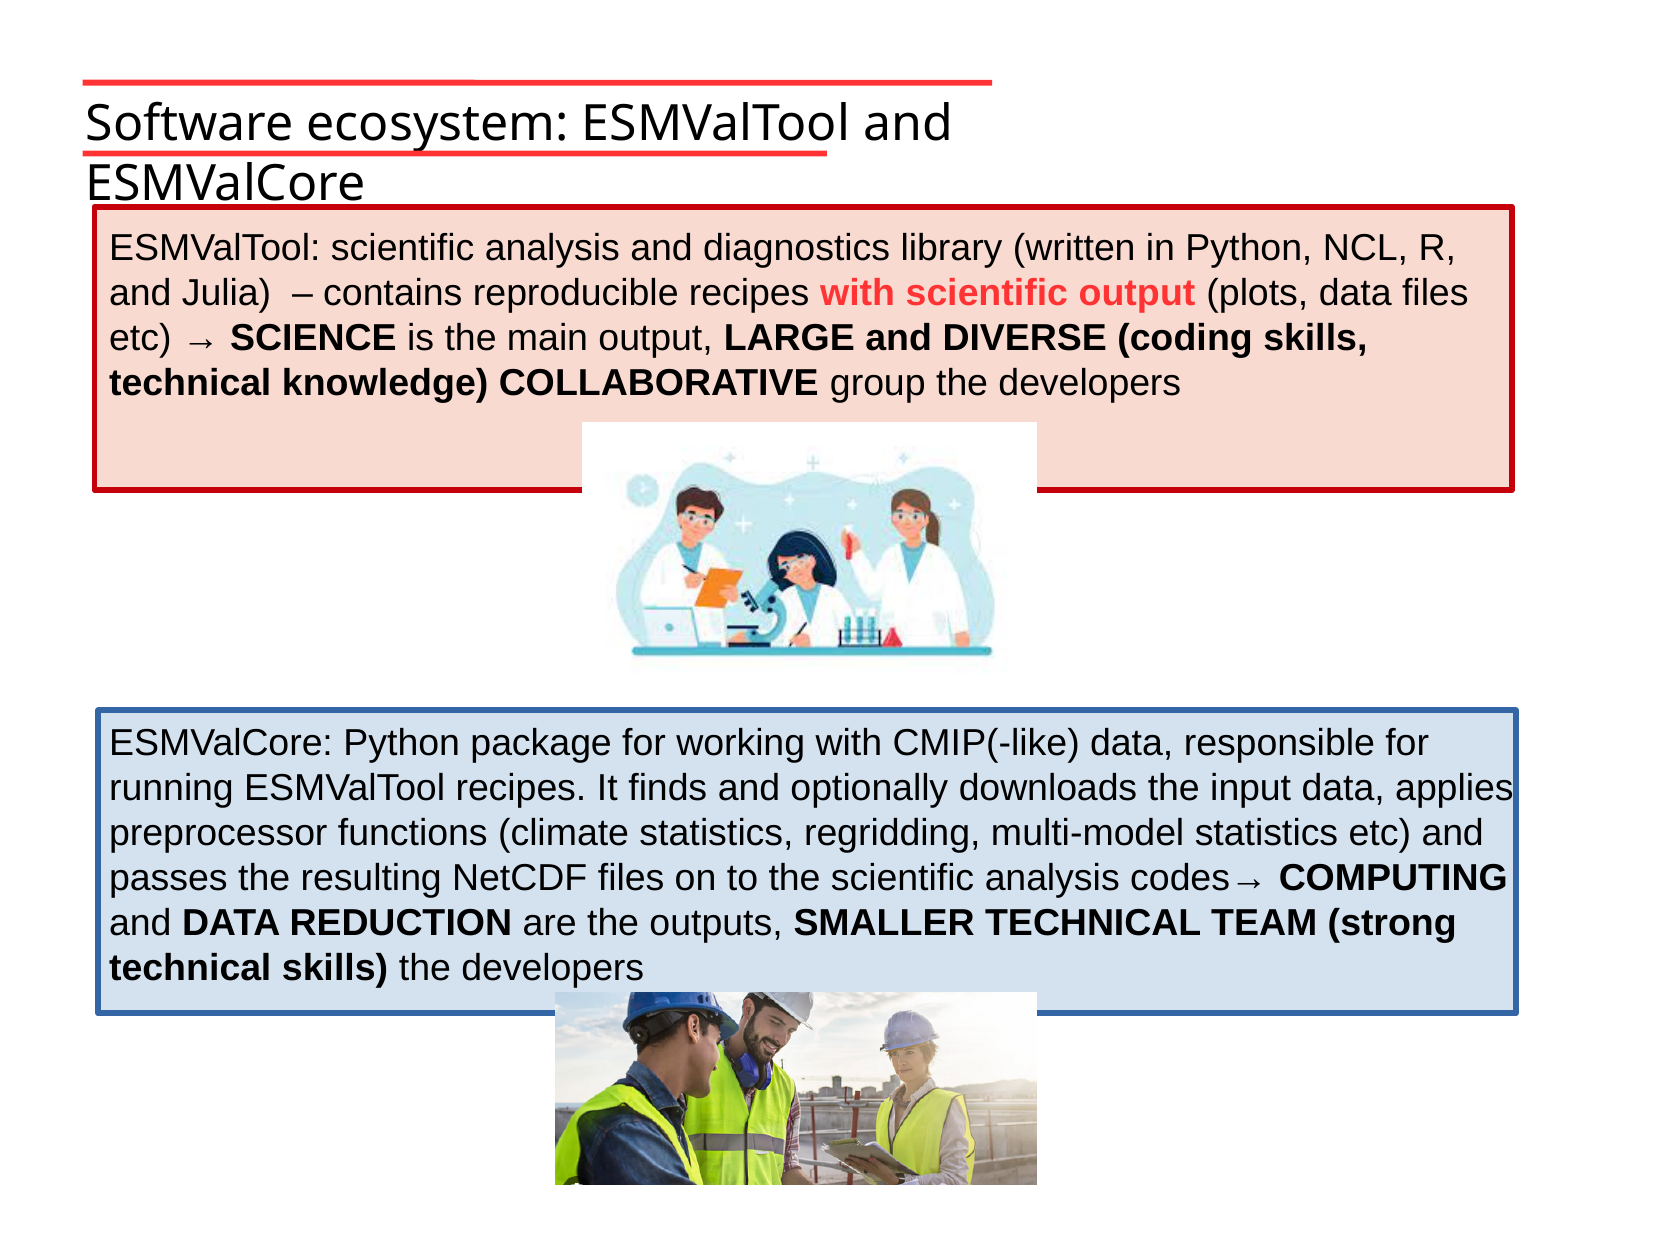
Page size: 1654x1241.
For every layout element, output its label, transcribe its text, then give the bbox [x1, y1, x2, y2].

text_box ESMValTool: scientific analysis and diagnostics library (written in Python, NCL, R, and Julia) – contains reproducible recipes with scientific output (plots, data files etc) → SCIENCE is the main output, LARGE and DIVERSE (coding skills, technical knowledge) COLLABORATIVE group the developers ESMValCore: Python package for working with CMIP(-like) data, responsible for running ESMValTool recipes. It finds and optionally downloads the input data, applies preprocessor functions (climate statistics, regridding, multi-model statistics etc) and passes the resulting NetCDF files on to the scientific analysis codes→ COMPUTING and DATA REDUCTION are the outputs, SMALLER TECHNICAL TEAM (strong technical skills) the developers [94, 215, 1536, 860]
text_box [94, 206, 1512, 215]
picture [582, 422, 1037, 693]
text_box [98, 860, 1516, 1014]
text_box Software ecosystem: ESMValTool and ESMValCore [70, 82, 1252, 210]
picture [555, 992, 1037, 1185]
